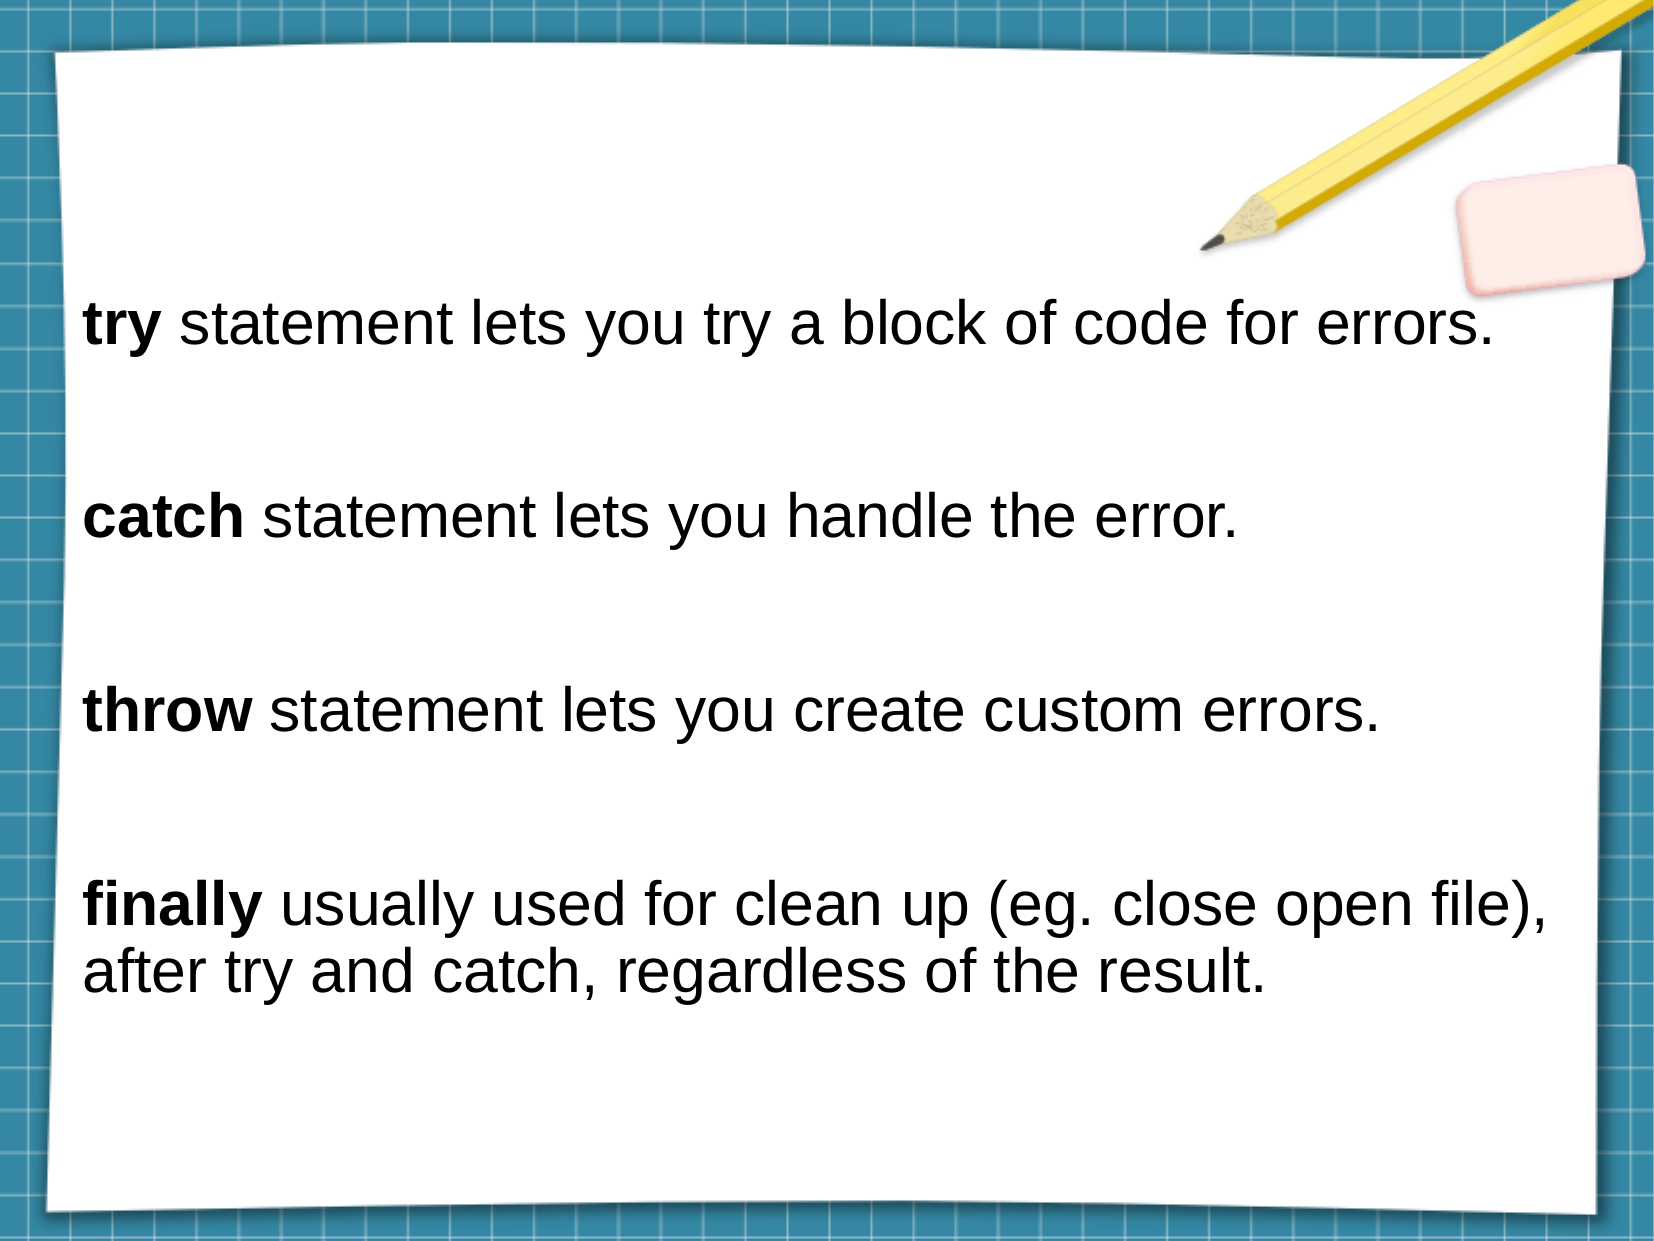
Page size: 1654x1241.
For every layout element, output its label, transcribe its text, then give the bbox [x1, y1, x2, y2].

list try statement lets you try a block of code for errors. catch statement lets you handle the error. throw statement lets you create custom errors. finally usually used for clean up (eg. close open file), after try and catch, regardless of the result. [82, 290, 1571, 1010]
